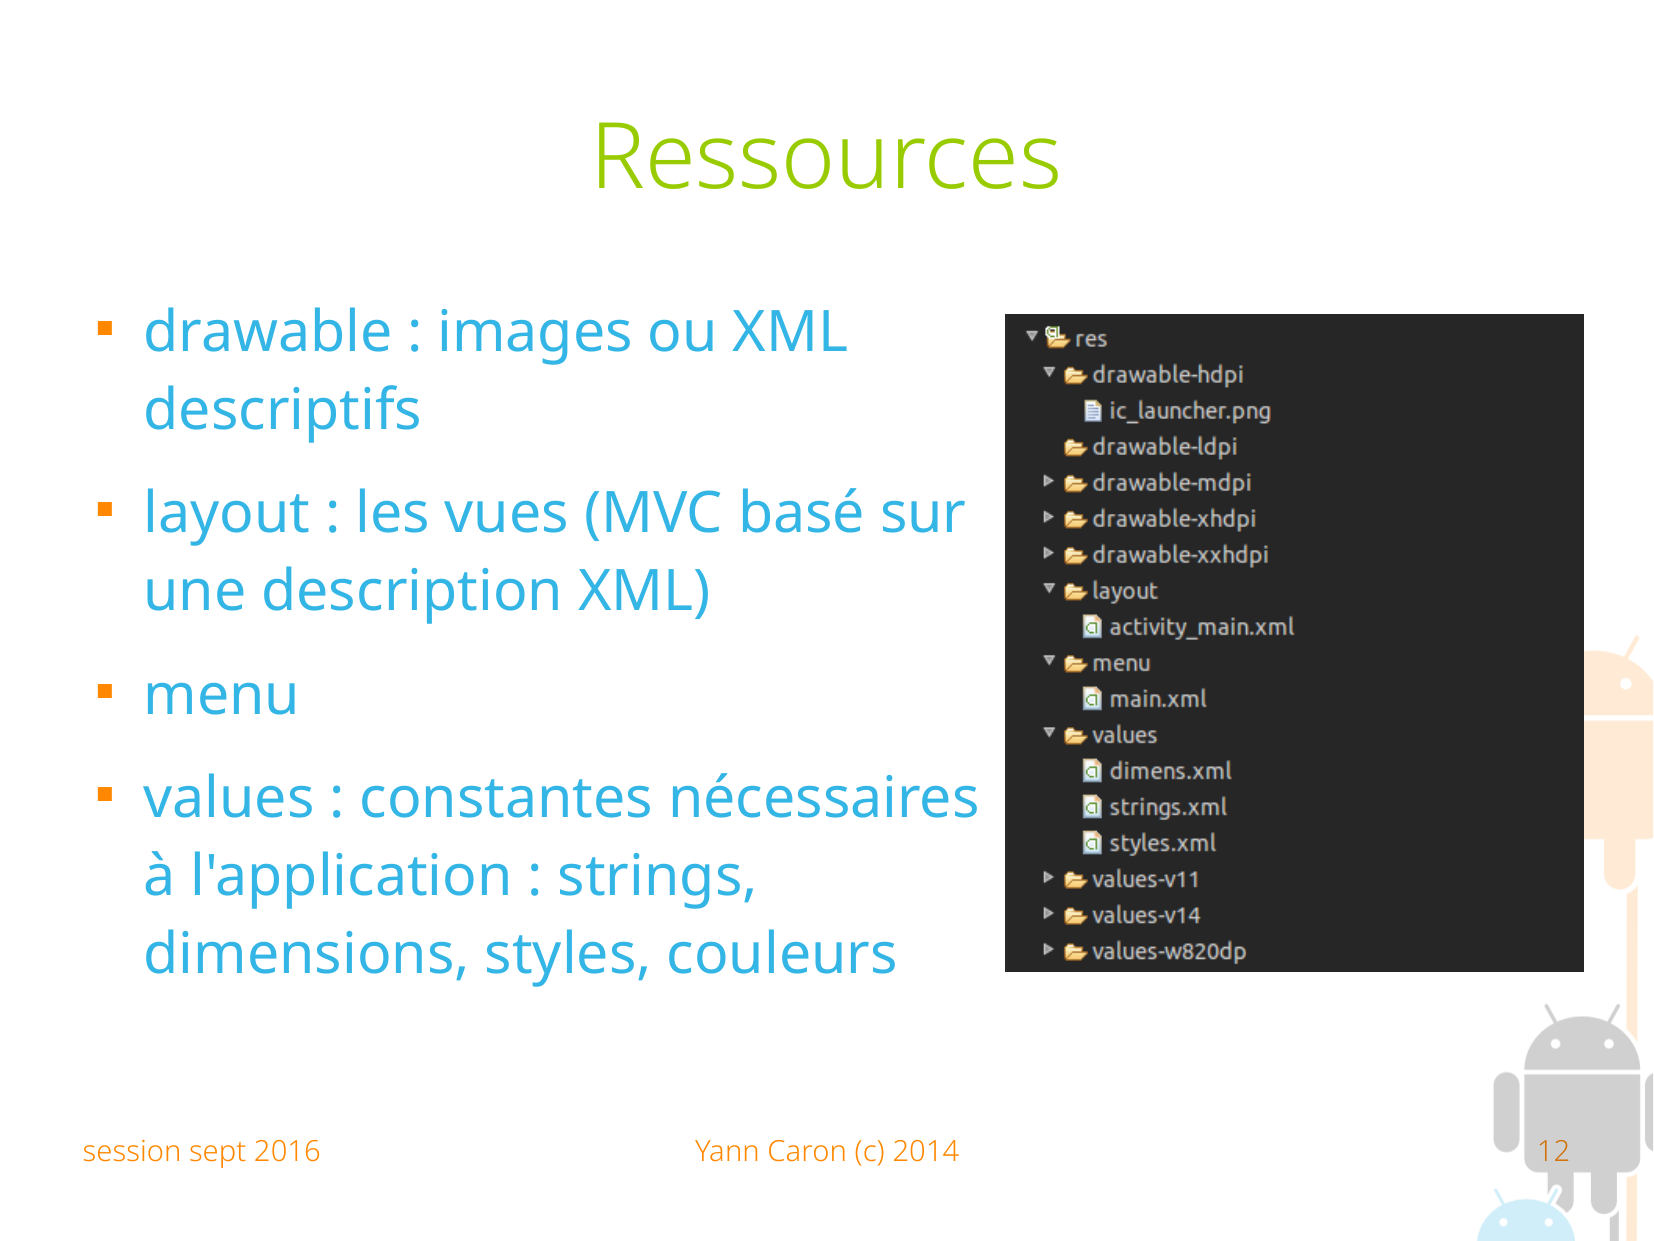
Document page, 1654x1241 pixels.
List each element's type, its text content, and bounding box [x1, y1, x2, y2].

title Ressources [82, 49, 1571, 257]
picture [240, 314, 1654, 1241]
list drawable : images ou XML descriptifs layout : les vues (MVC basé sur une description XML) menu values : constantes nécessaires à l'application : strings, dimensions, styles, couleurs [82, 290, 991, 1010]
